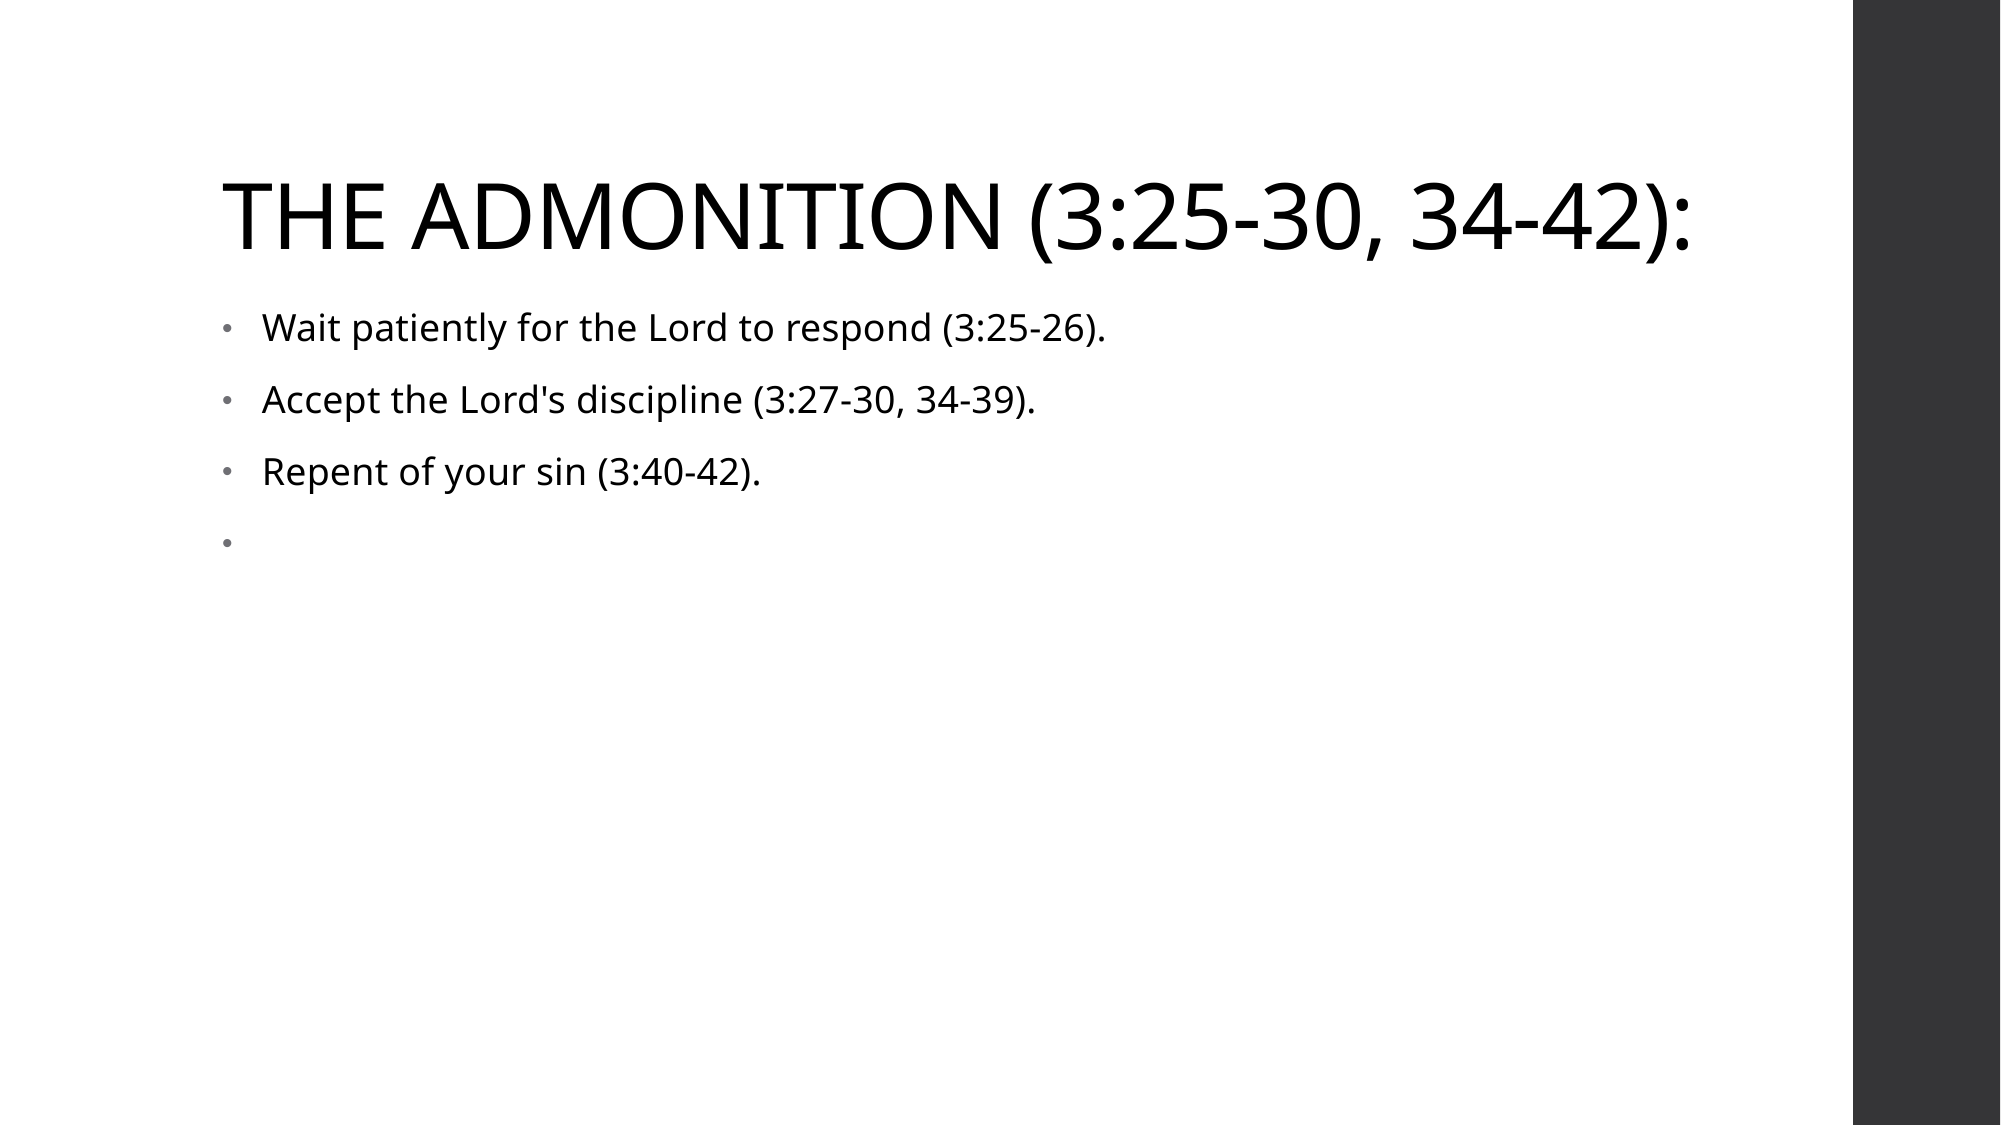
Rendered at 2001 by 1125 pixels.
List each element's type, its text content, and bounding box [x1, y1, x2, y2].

title THE ADMONITION (3:25-30, 34-42): [206, 60, 1797, 278]
list Wait patiently for the Lord to respond (3:25-26). Accept the Lord's discipline (3:27-30, 34-39). Repent of your sin (3:40-42). [206, 299, 1617, 1014]
